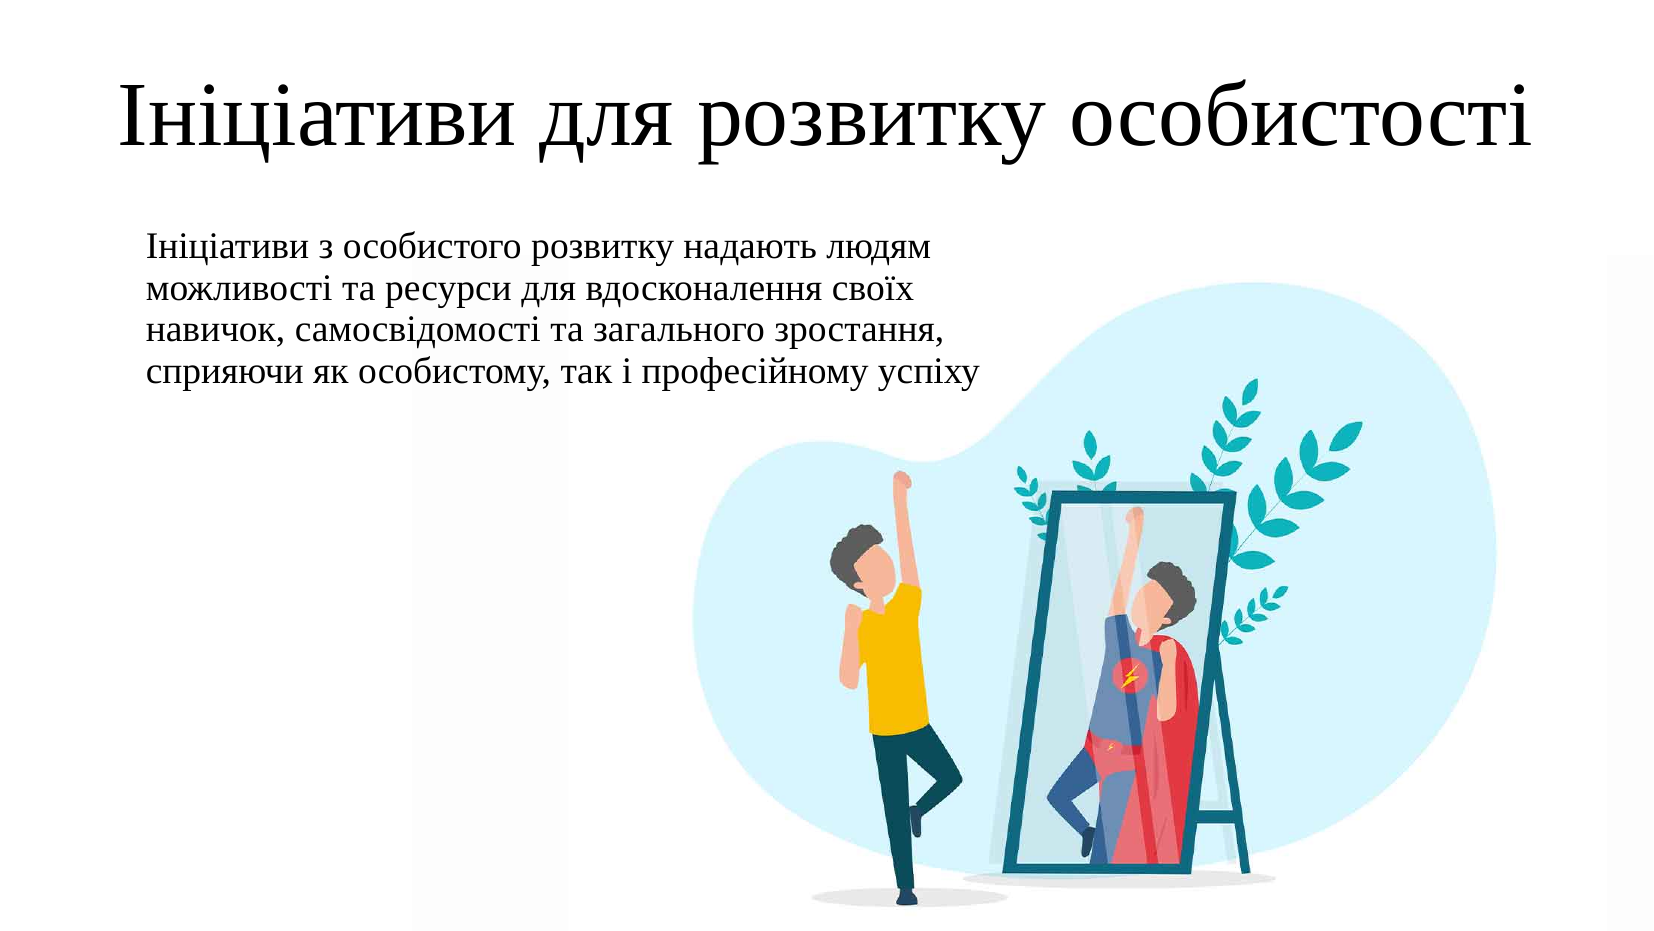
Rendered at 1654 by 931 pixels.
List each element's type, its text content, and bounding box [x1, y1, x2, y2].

list Ініціативи з особистого розвитку надають людям можливості та ресурси для вдосконалення своїх навичок, самосвідомості та загального зростання, сприяючи як особистому, так і професійному успіху [75, 225, 1013, 451]
title Ініціативи для розвитку особистості [82, 12, 1571, 218]
picture [412, 255, 1654, 931]
